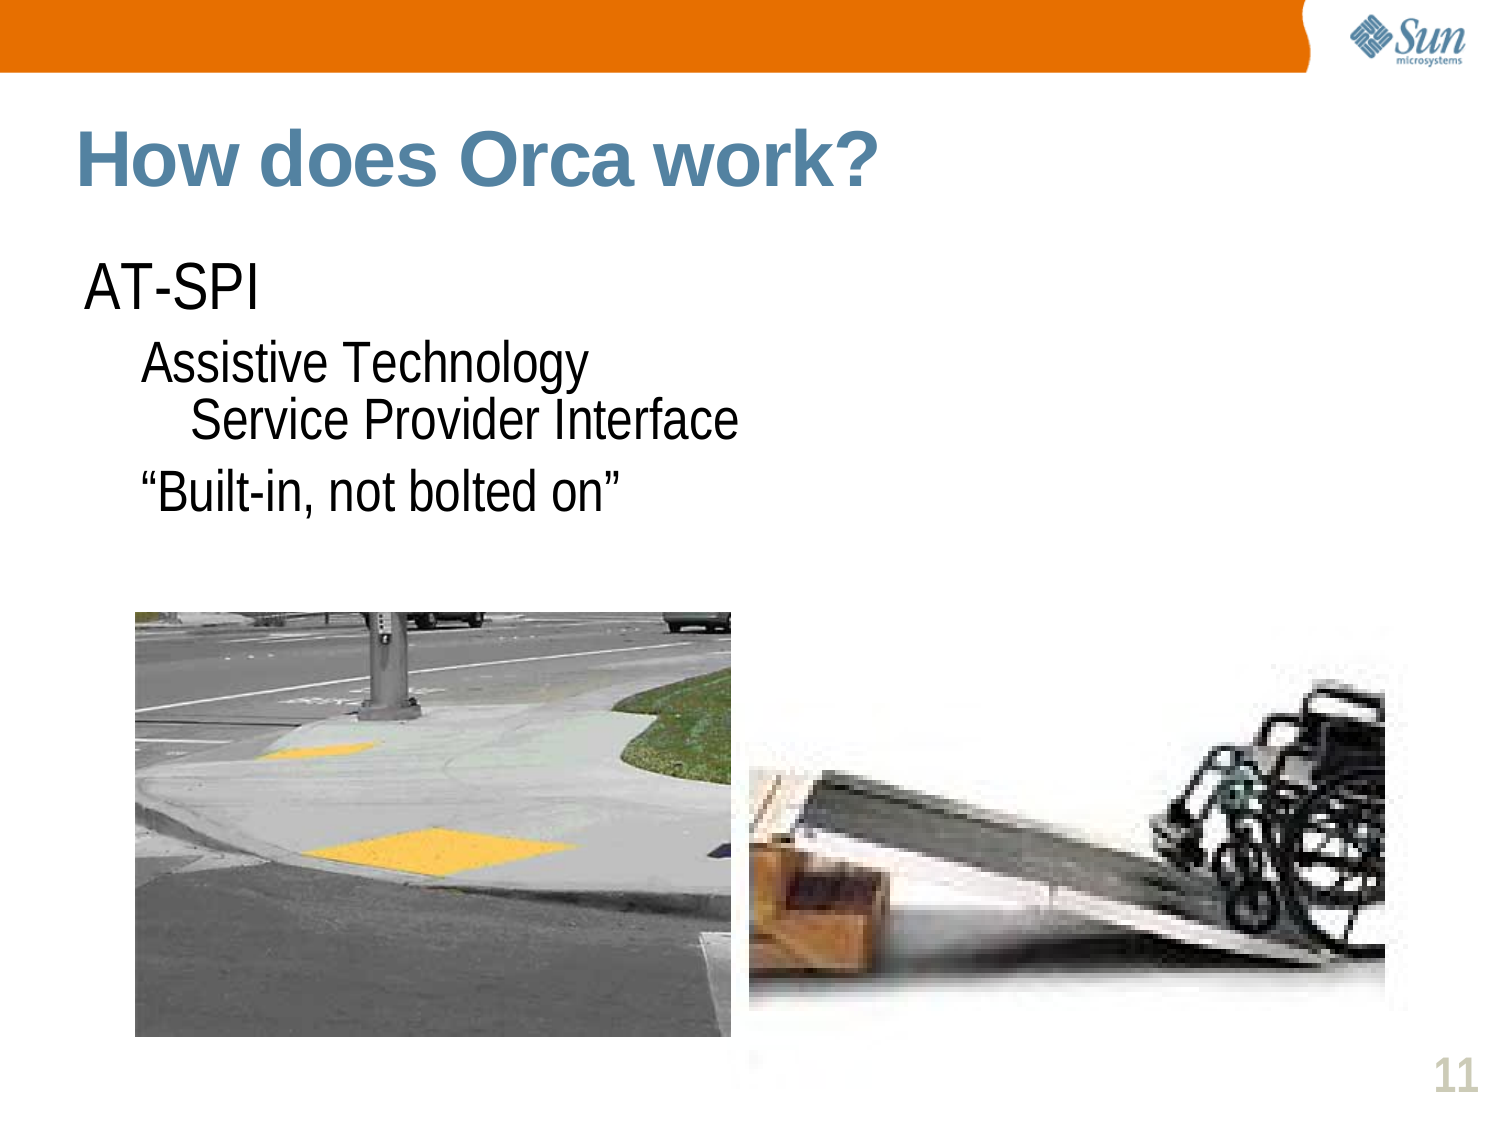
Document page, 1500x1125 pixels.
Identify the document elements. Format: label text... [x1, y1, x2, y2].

title How does Orca work? [75, 122, 1438, 228]
list AT-SPI Assistive Technology Service Provider Interface “Built-in, not bolted on” [64, 257, 1402, 952]
picture [0, 0, 1500, 75]
picture [135, 395, 1408, 1118]
